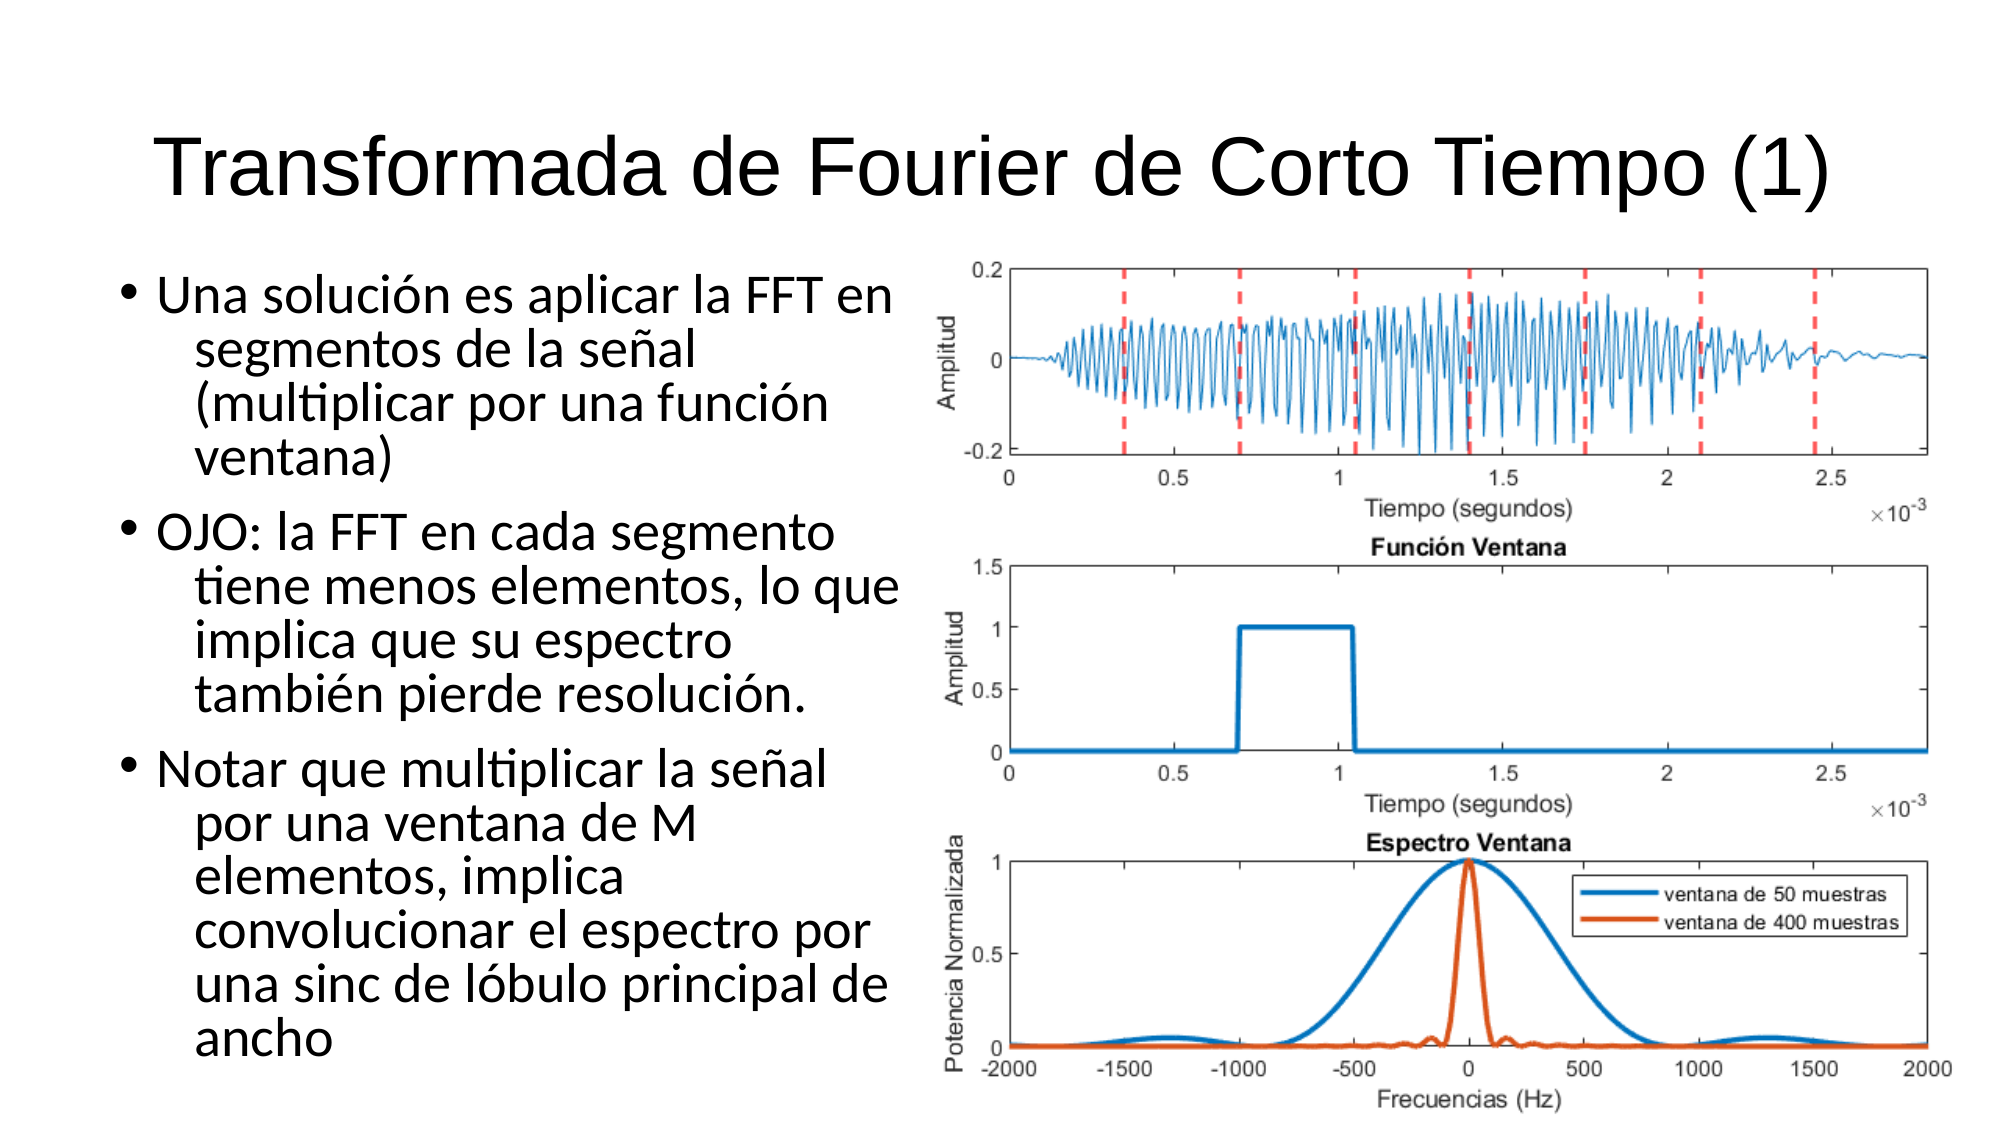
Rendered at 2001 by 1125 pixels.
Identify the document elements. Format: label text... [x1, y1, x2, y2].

picture [920, 247, 1977, 1125]
list Una solución es aplicar la FFT en segmentos de la señal (multiplicar por una función ventana) OJO: la FFT en cada segmento tiene menos elementos, lo que implica que su espectro también pierde resolución. Notar que multiplicar la señal por una ventana de M elementos, implica convolucionar el espectro por una sinc de lóbulo principal de ancho [104, 262, 920, 1125]
title Transformada de Fourier de Corto Tiempo (1) [137, 59, 1863, 262]
